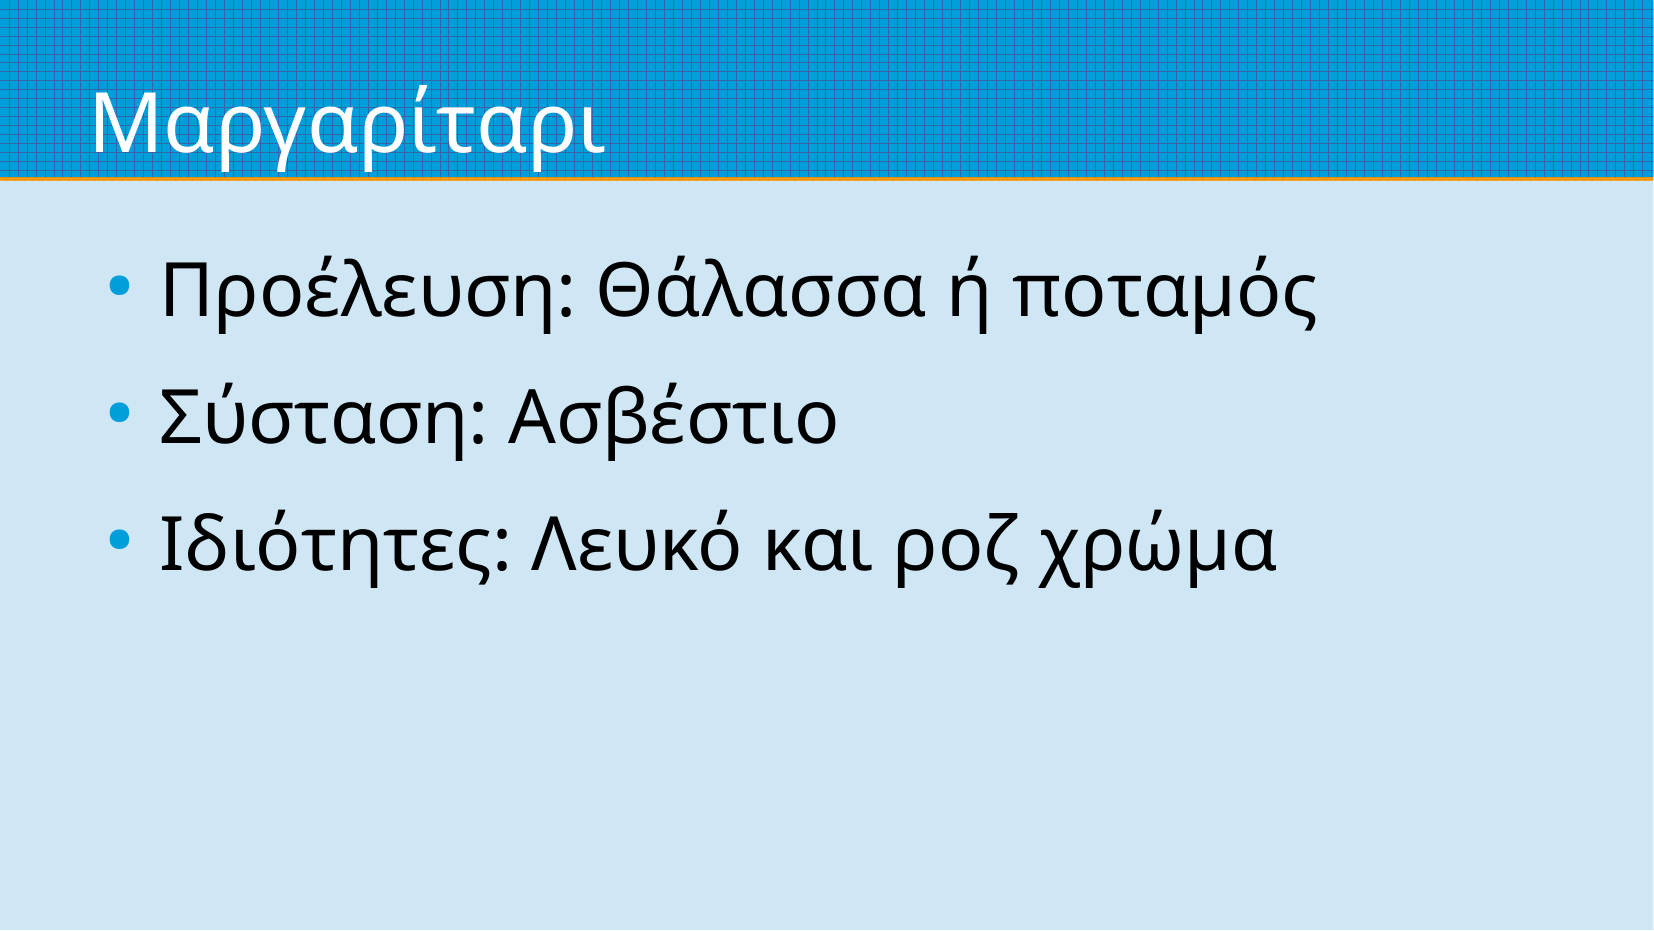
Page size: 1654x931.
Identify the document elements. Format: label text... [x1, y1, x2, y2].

title Μαργαρίταρι [88, 14, 1565, 178]
list Προέλευση: Θάλασσα ή ποταμός Σύσταση: Ασβέστιο Ιδιότητες: Λευκό και ροζ χρώμα [88, 236, 1565, 813]
